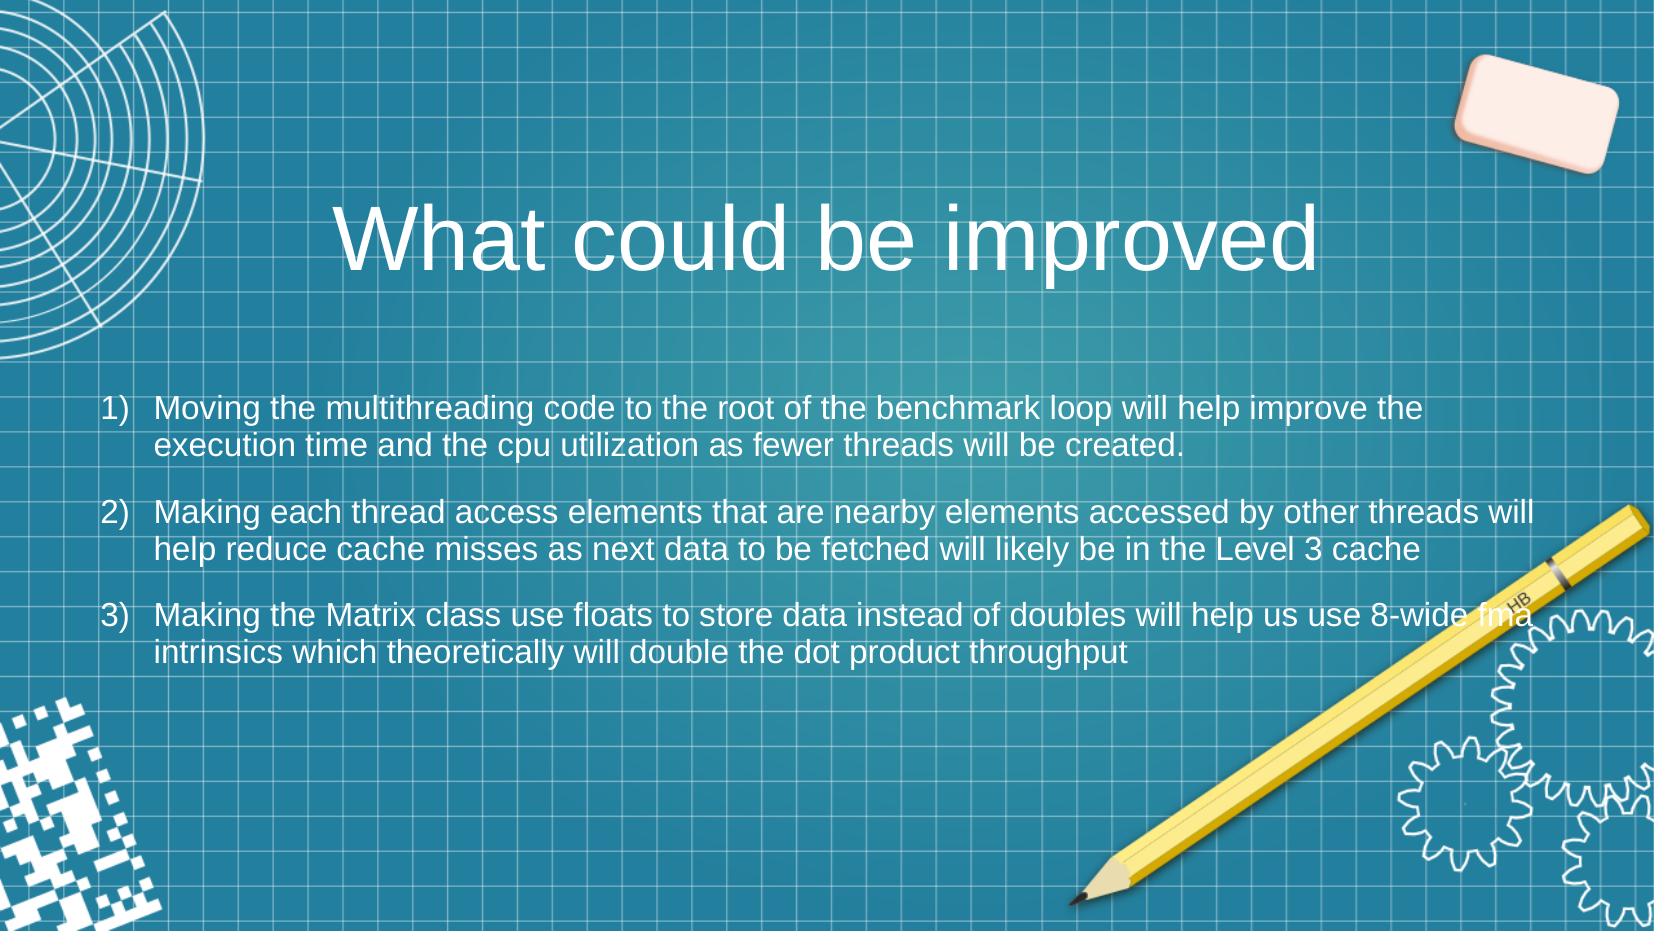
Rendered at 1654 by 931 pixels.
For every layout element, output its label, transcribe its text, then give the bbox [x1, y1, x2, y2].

title What could be improved [82, 132, 1571, 346]
list Moving the multithreading code to the root of the benchmark loop will help improve the execution time and the cpu utilization as fewer threads will be created. Making each thread access elements that are nearby elements accessed by other threads will help reduce cache misses as next data to be fetched will likely be in the Level 3 cache Making the Matrix class use floats to store data instead of doubles will help us use 8-wide fma intrinsics which theoretically will double the dot product throughput [82, 389, 1571, 842]
picture [0, 0, 1654, 931]
